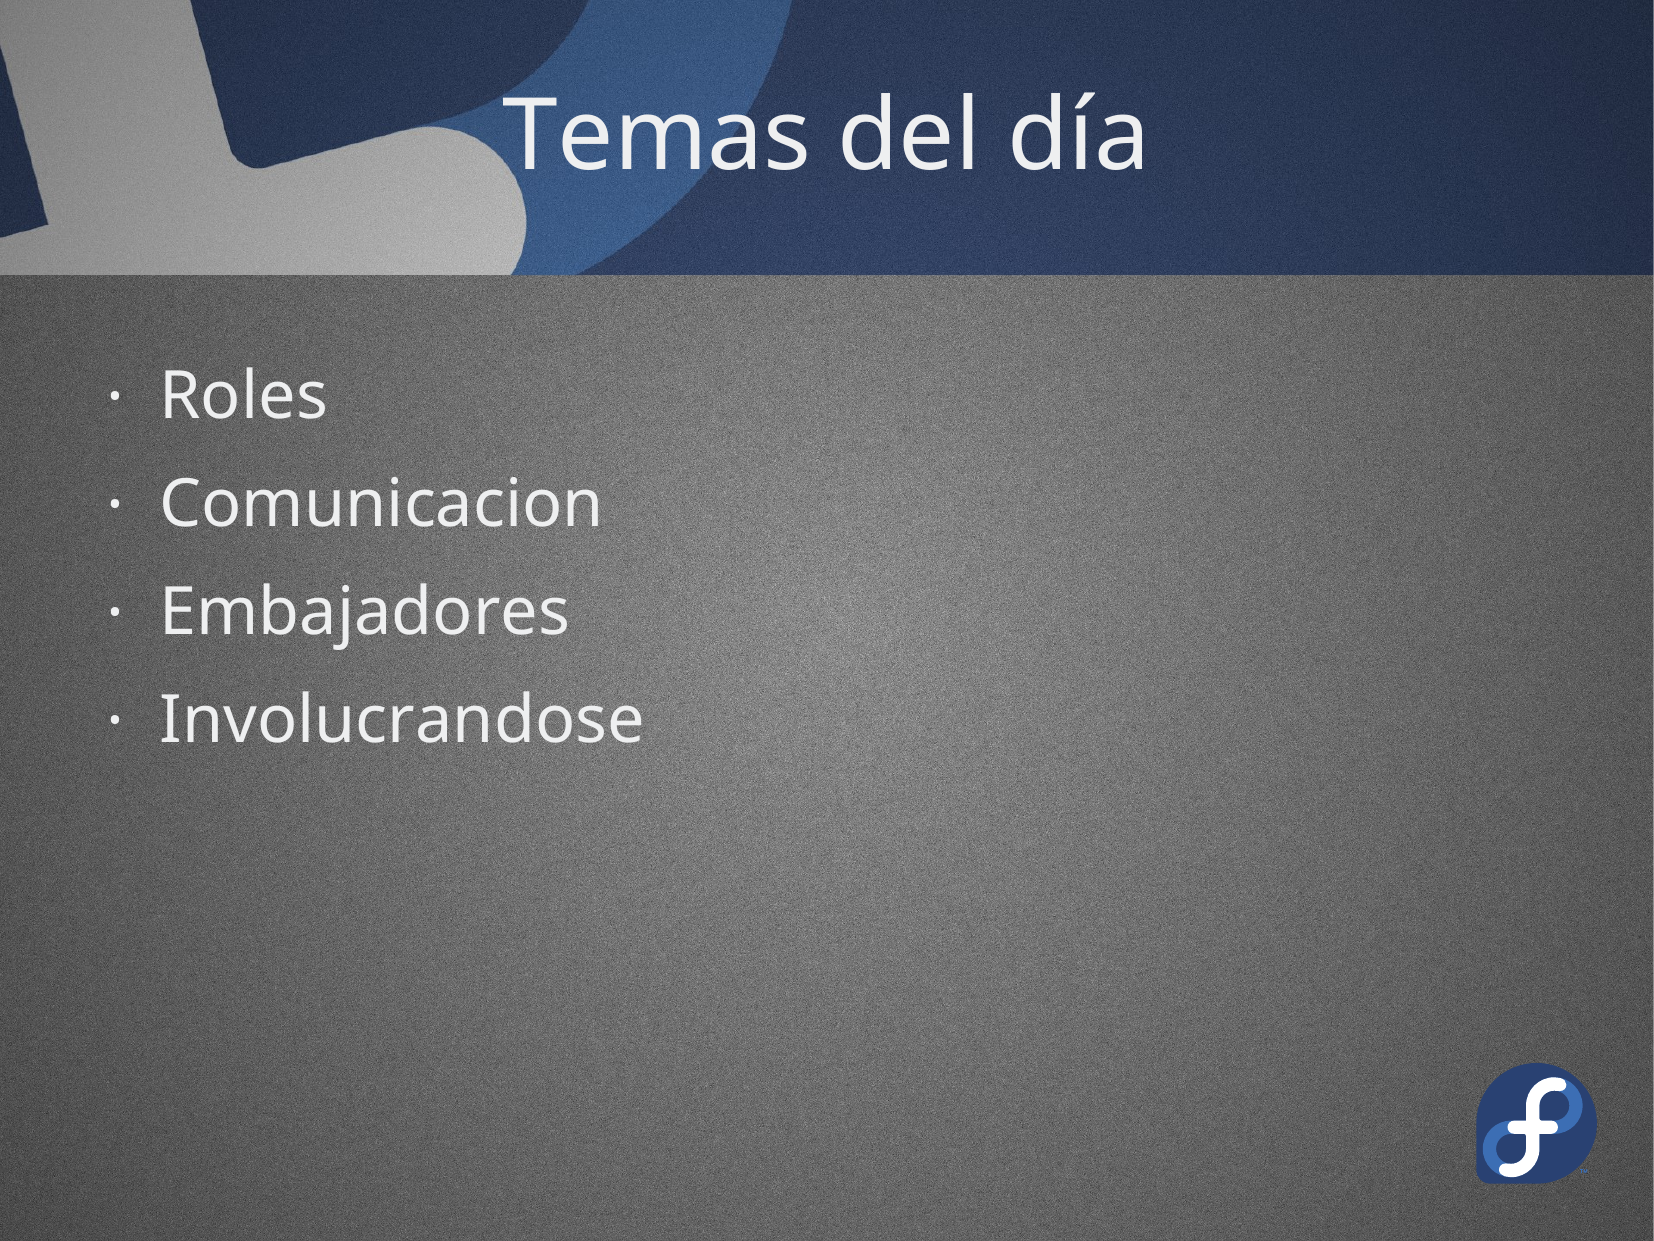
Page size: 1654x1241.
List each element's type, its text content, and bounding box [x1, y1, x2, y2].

picture [0, 0, 1654, 1241]
text_box Temas del día [88, 29, 1565, 237]
text_box Roles Comunicacion Embajadores Involucrandose [88, 354, 1565, 1064]
